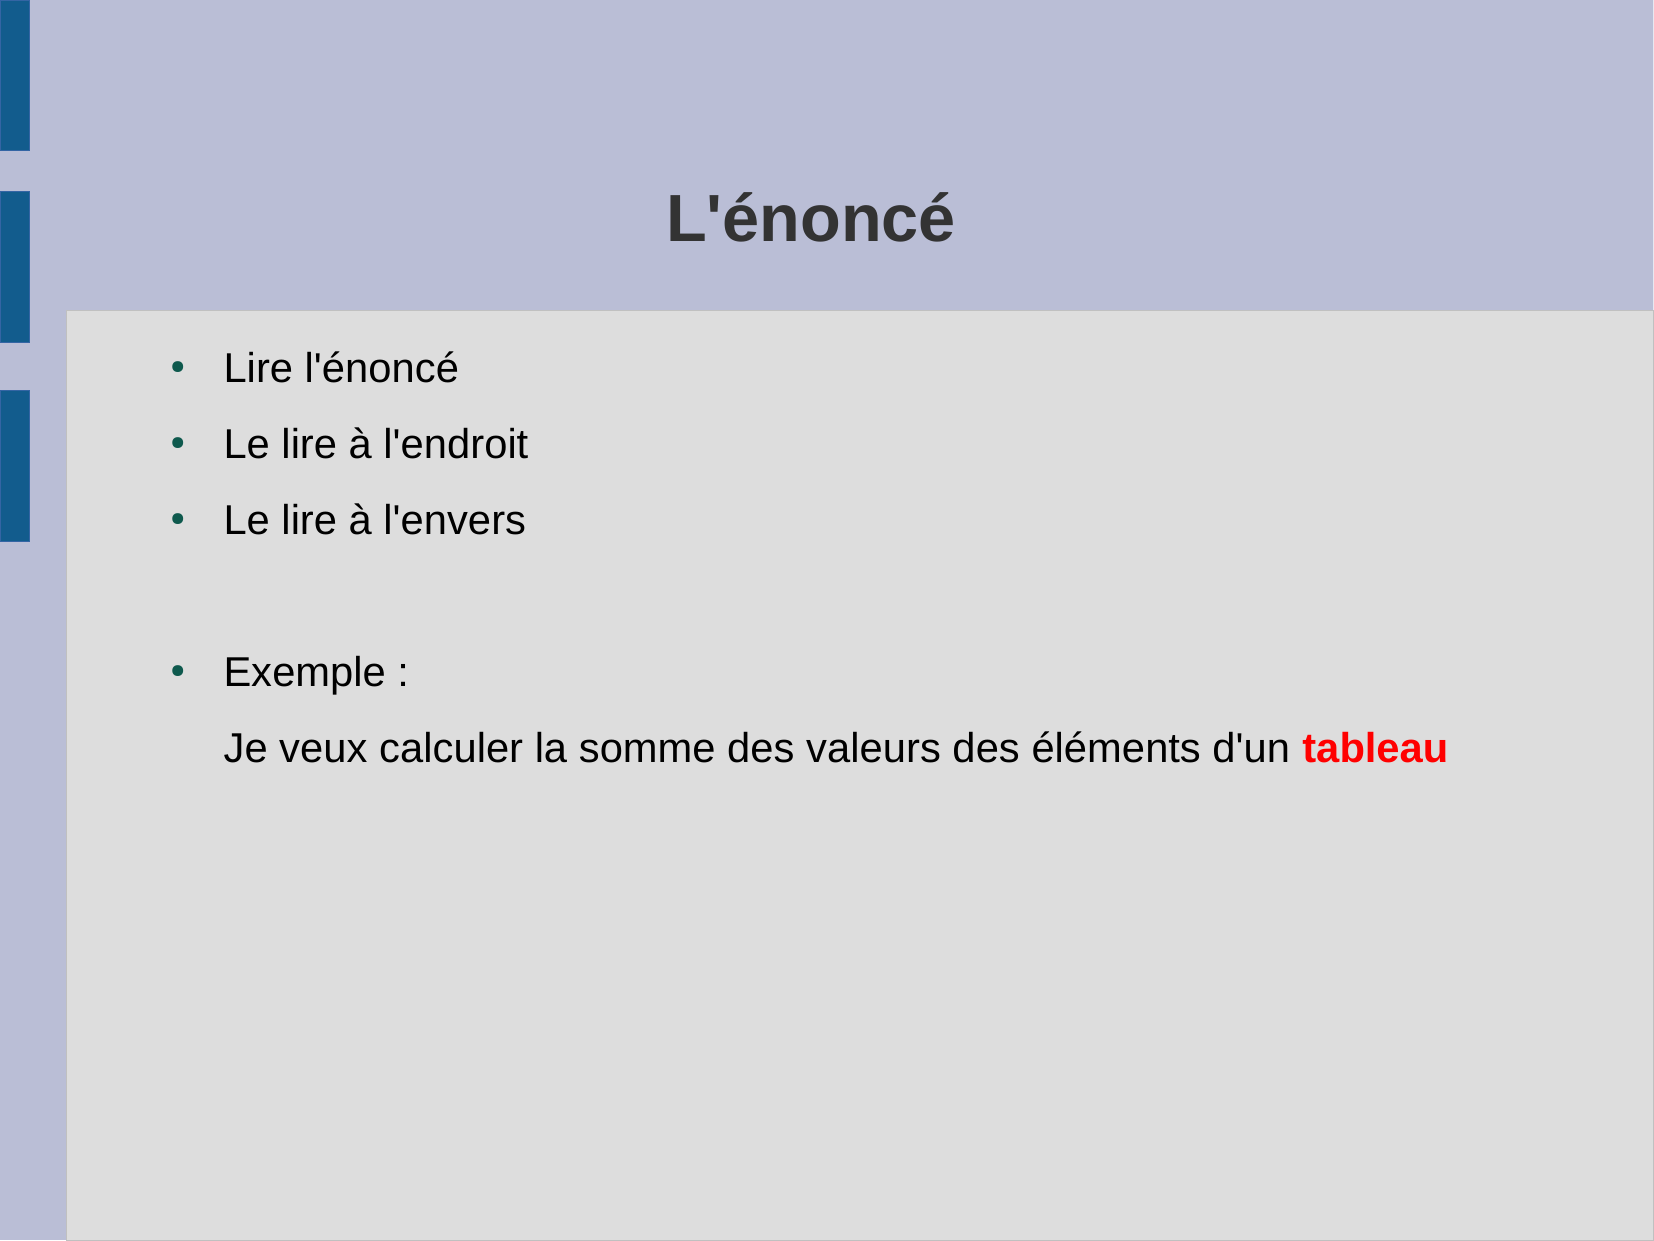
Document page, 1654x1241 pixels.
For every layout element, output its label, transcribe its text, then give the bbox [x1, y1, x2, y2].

list Lire l'énoncé Le lire à l'endroit Le lire à l'envers Exemple : Je veux calculer la somme des valeurs des éléments d'un tableau [152, 344, 1534, 1127]
title L'énoncé [88, 114, 1534, 322]
